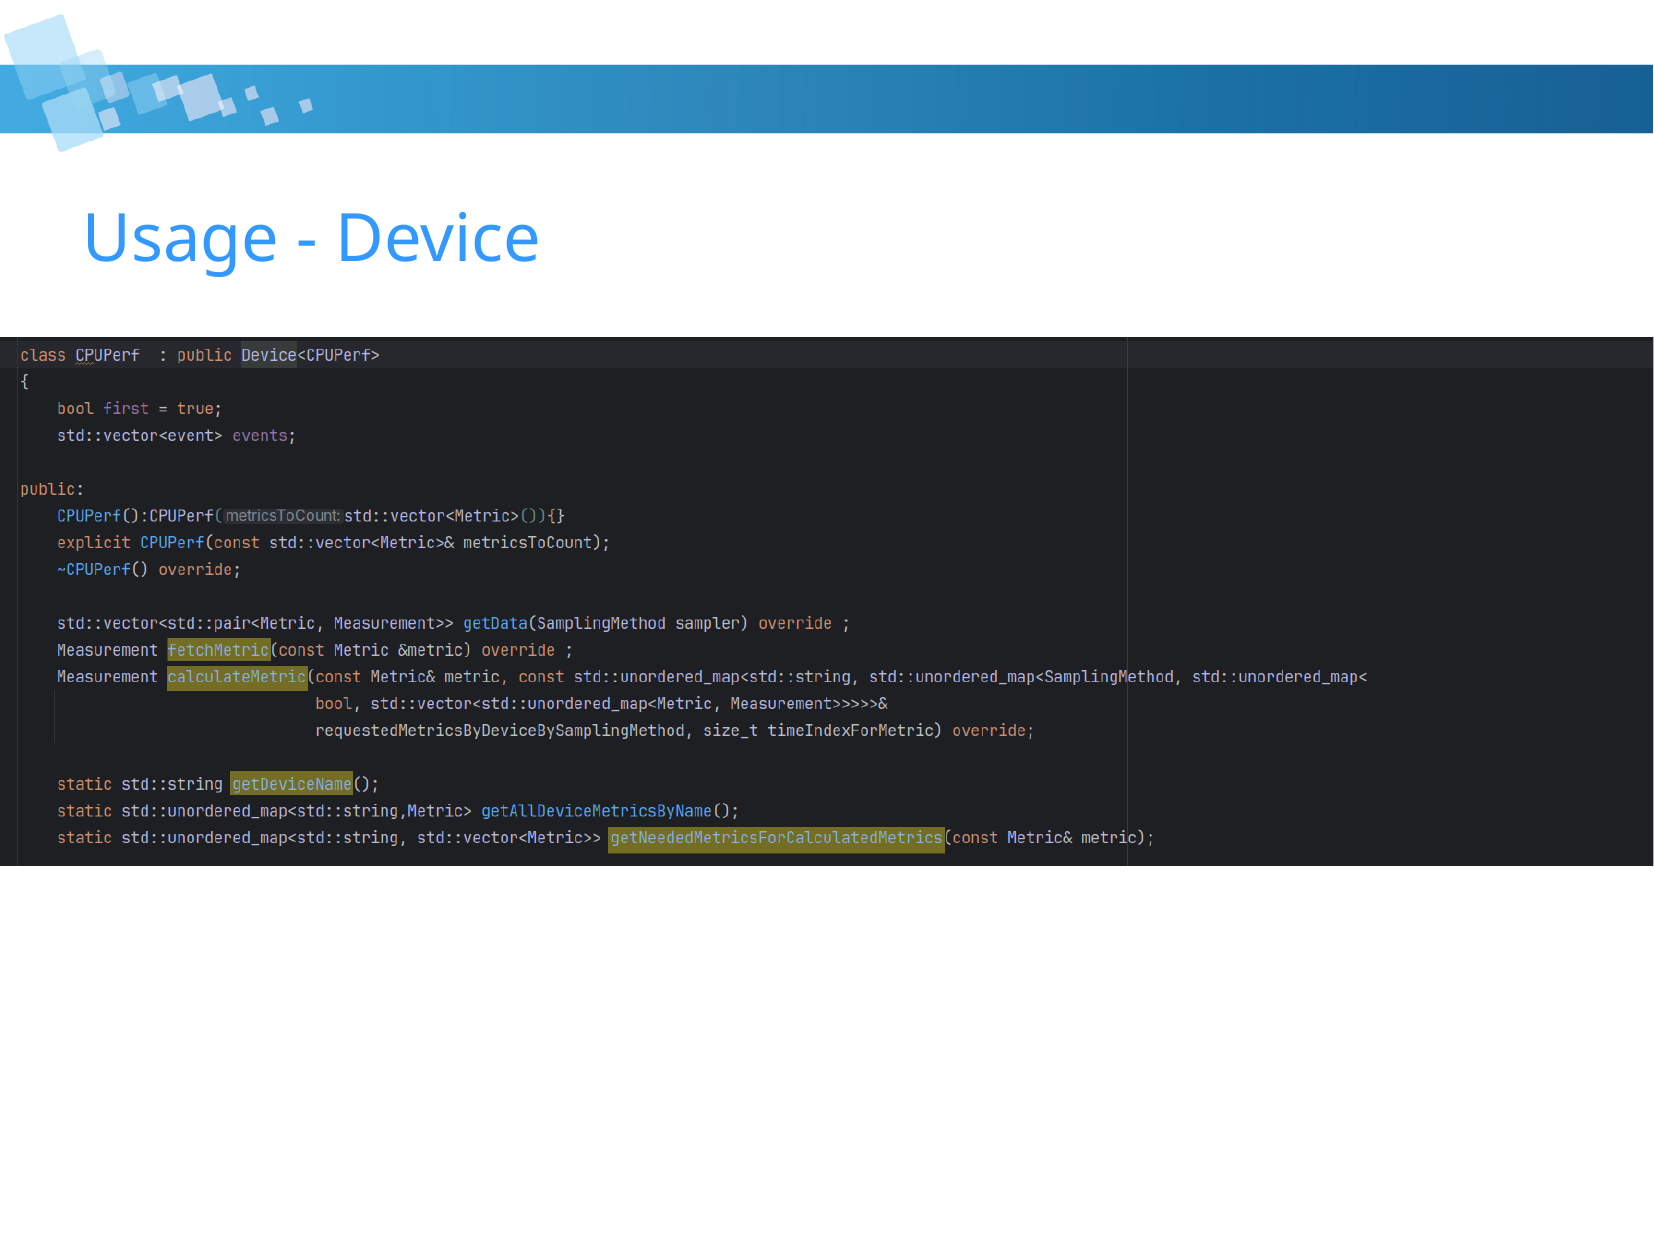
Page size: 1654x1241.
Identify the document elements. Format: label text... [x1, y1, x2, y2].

picture [0, 0, 1654, 1238]
title Usage - Device [82, 132, 1571, 337]
